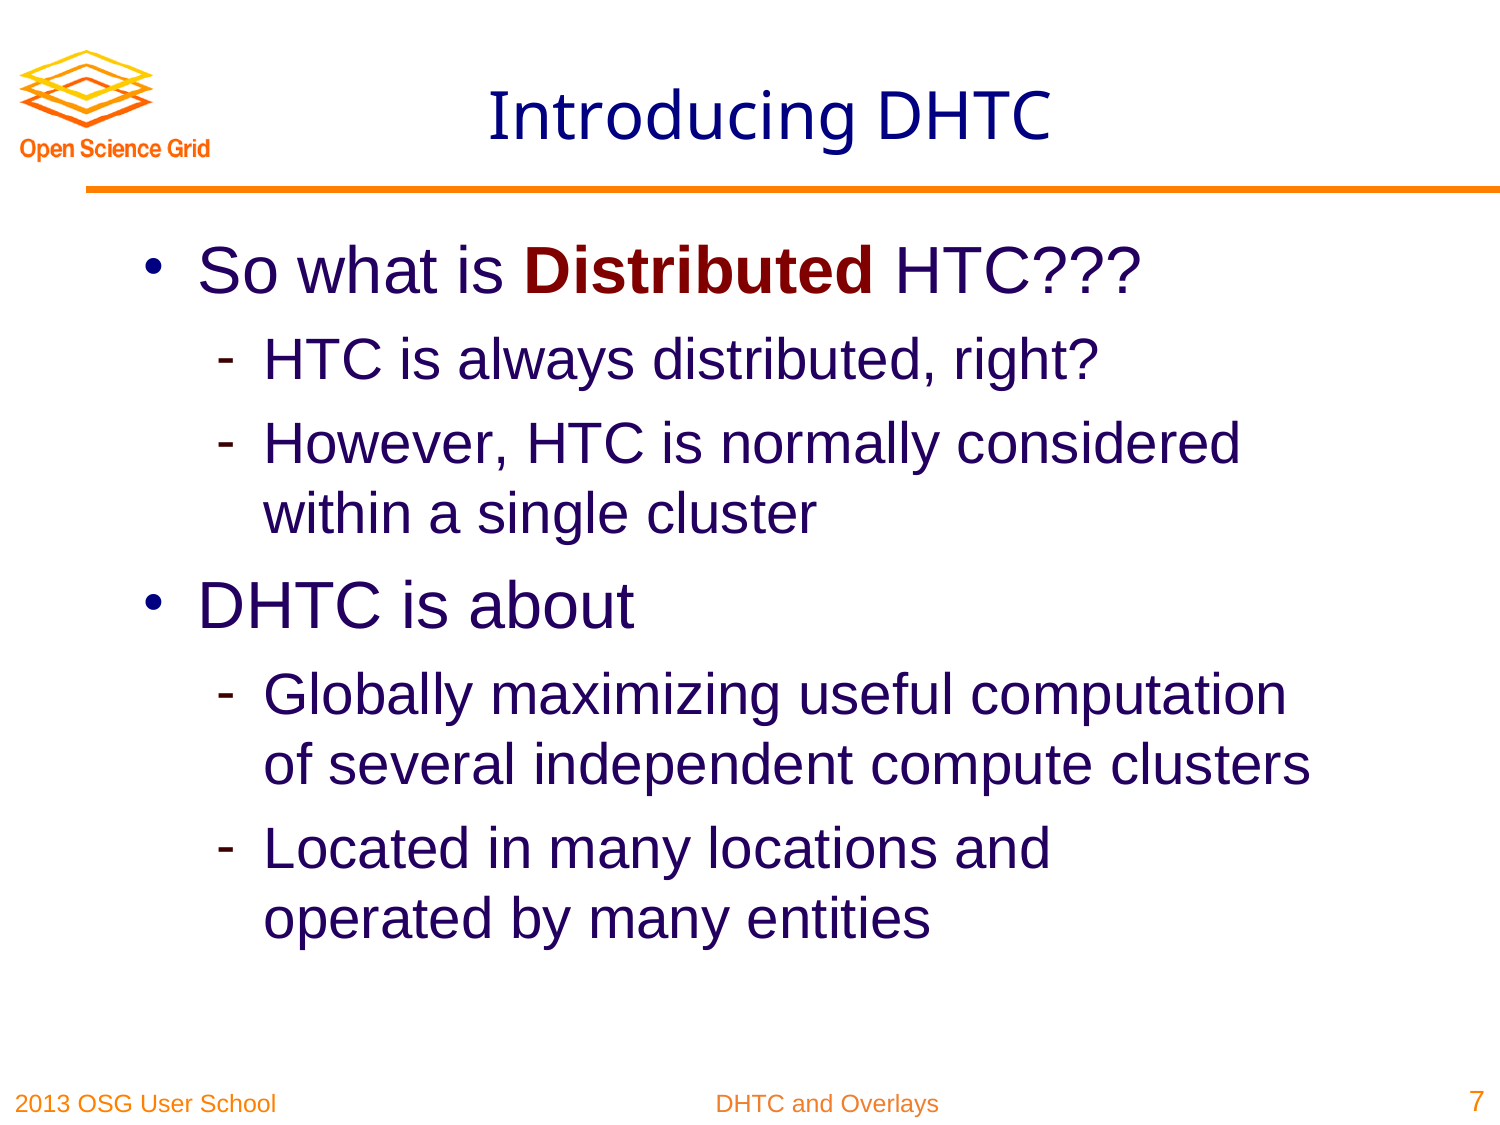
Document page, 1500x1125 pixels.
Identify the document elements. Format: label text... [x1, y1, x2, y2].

list So what is Distributed HTC??? HTC is always distributed, right? However, HTC is normally considered within a single cluster DHTC is about Globally maximizing useful computation of several independent compute clusters Located in many locations and operated by many entities [127, 218, 1463, 1019]
text_box <number> [1431, 1050, 1500, 1125]
title Introducing DHTC [201, 18, 1342, 207]
picture [0, 27, 201, 179]
